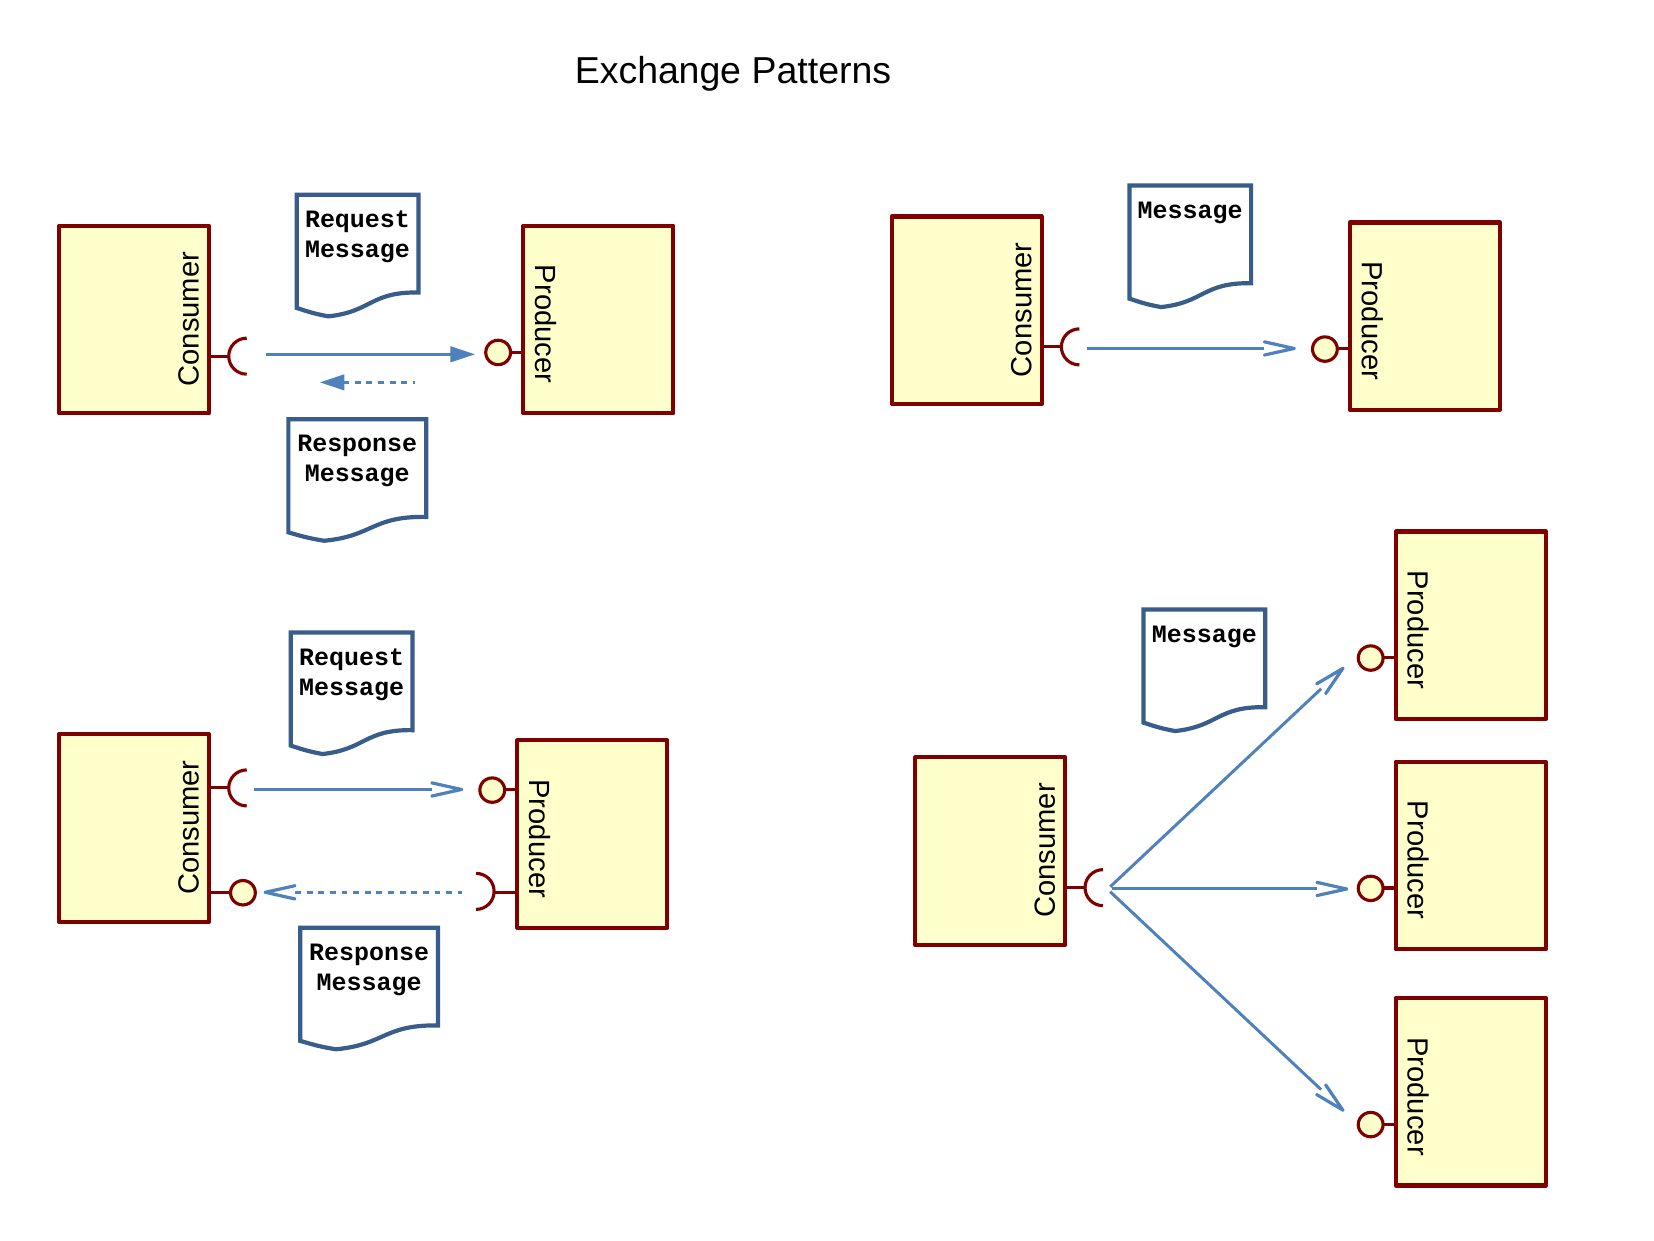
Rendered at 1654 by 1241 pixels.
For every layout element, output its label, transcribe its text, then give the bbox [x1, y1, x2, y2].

text_box [485, 340, 511, 365]
text_box Consumer [161, 745, 213, 920]
text_box [1358, 876, 1384, 901]
text_box Exchange Patterns [560, 42, 907, 100]
text_box Consumer [1017, 768, 1069, 943]
text_box Response Message [253, 419, 461, 555]
text_box Producer [1394, 545, 1445, 705]
text_box [1395, 531, 1546, 719]
text_box [1350, 222, 1501, 410]
text_box Producer [1394, 1012, 1445, 1171]
text_box [1358, 645, 1384, 671]
text_box [915, 757, 1066, 945]
text_box [1129, 291, 1209, 308]
text_box Request Message [266, 194, 449, 331]
text_box [230, 880, 256, 905]
text_box [1358, 1112, 1384, 1137]
text_box Message [1113, 609, 1296, 715]
text_box [58, 734, 210, 922]
text_box Consumer [161, 236, 213, 412]
text_box [1395, 997, 1546, 1186]
text_box [517, 740, 668, 928]
text_box Producer [1348, 236, 1399, 396]
text_box Producer [1394, 775, 1445, 935]
text_box Request Message [260, 632, 443, 768]
text_box [891, 216, 1042, 405]
text_box Producer [515, 754, 567, 914]
text_box [1143, 715, 1223, 732]
text_box [1395, 761, 1546, 950]
text_box Message [1099, 185, 1282, 291]
text_box [523, 225, 674, 414]
text_box [1312, 336, 1338, 362]
text_box Consumer [994, 227, 1045, 403]
text_box [479, 777, 505, 803]
text_box Response Message [265, 927, 473, 1063]
text_box [58, 225, 210, 414]
text_box Producer [521, 239, 572, 399]
